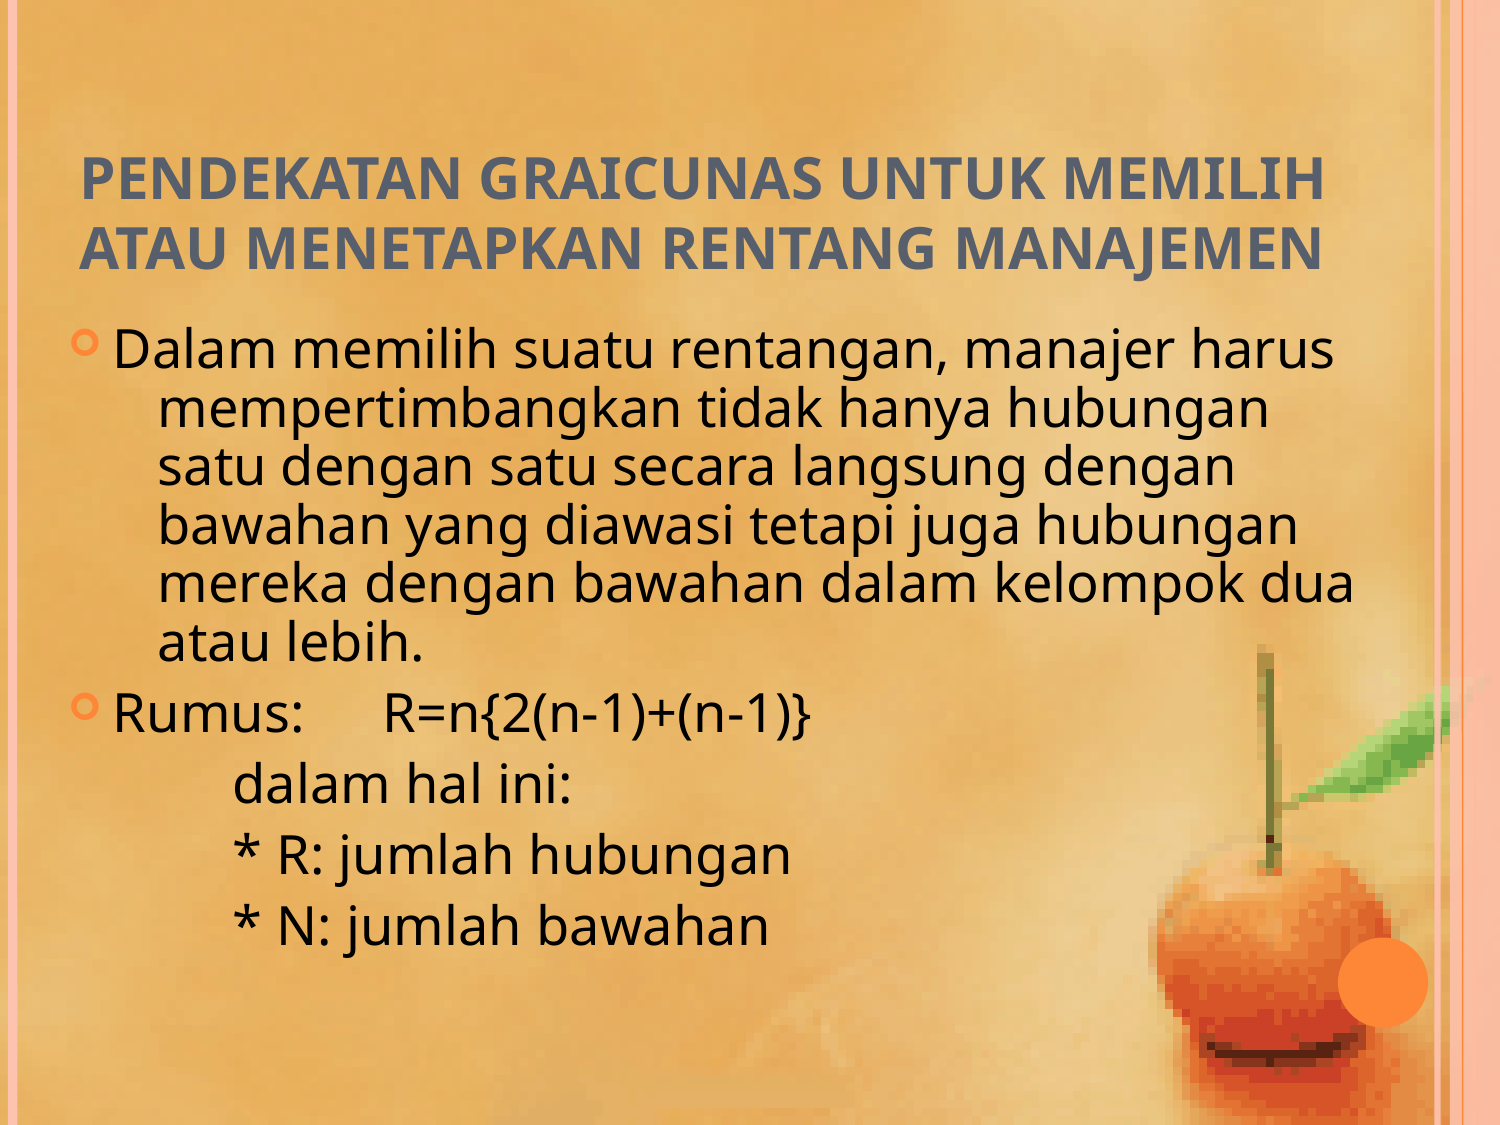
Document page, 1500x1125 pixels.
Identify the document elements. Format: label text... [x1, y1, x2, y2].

list Dalam memilih suatu rentangan, manajer harus mempertimbangkan tidak hanya hubungan satu dengan satu secara langsung dengan bawahan yang diawasi tetapi juga hubungan mereka dengan bawahan dalam kelompok dua atau lebih. Rumus: R=n{2(n-1)+(n-1)} dalam hal ini: * R: jumlah hubungan * N: jumlah bawahan [53, 314, 1400, 1062]
title Pendekatan Graicunas untuk memilih atau menetapkan rentang manajemen [64, 90, 1414, 289]
